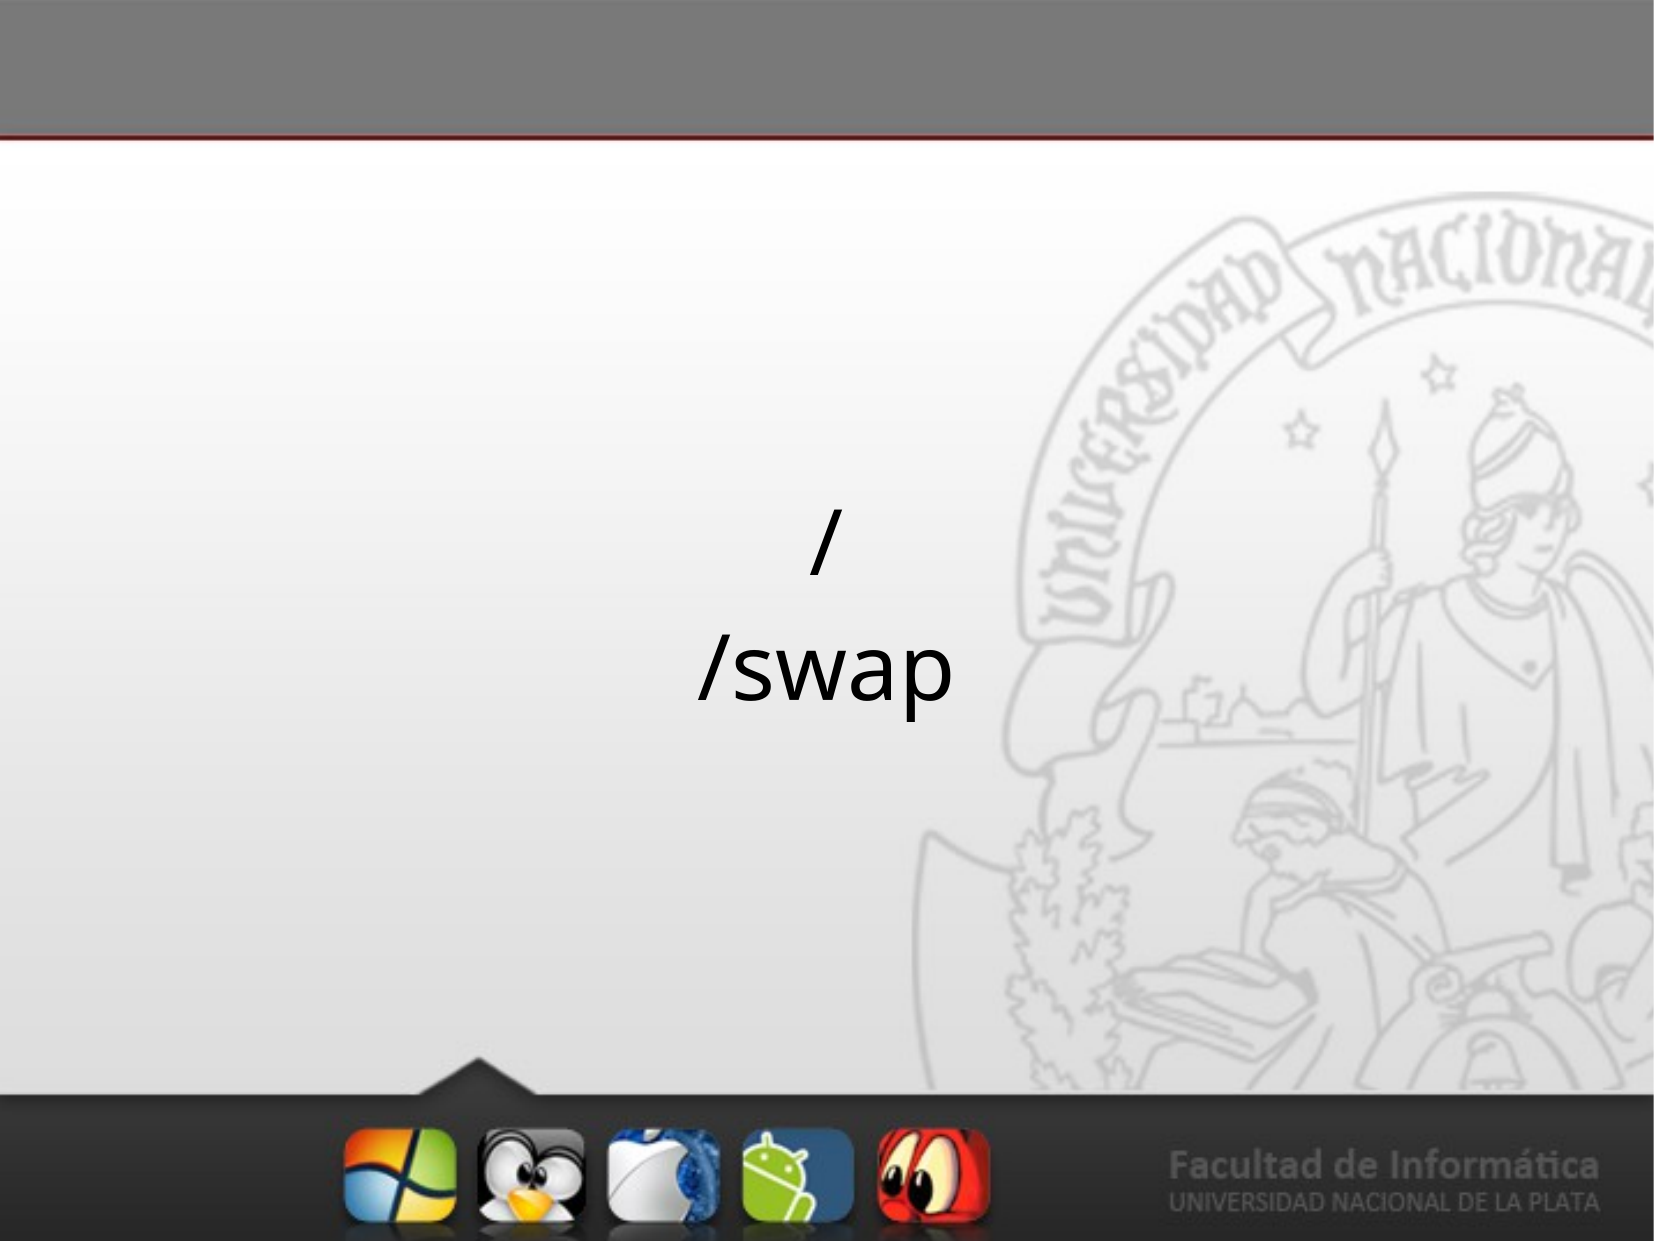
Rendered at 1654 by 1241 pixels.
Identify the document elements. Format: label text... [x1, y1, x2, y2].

picture [0, 0, 1654, 1241]
subtitle / /swap [82, 165, 1571, 1040]
